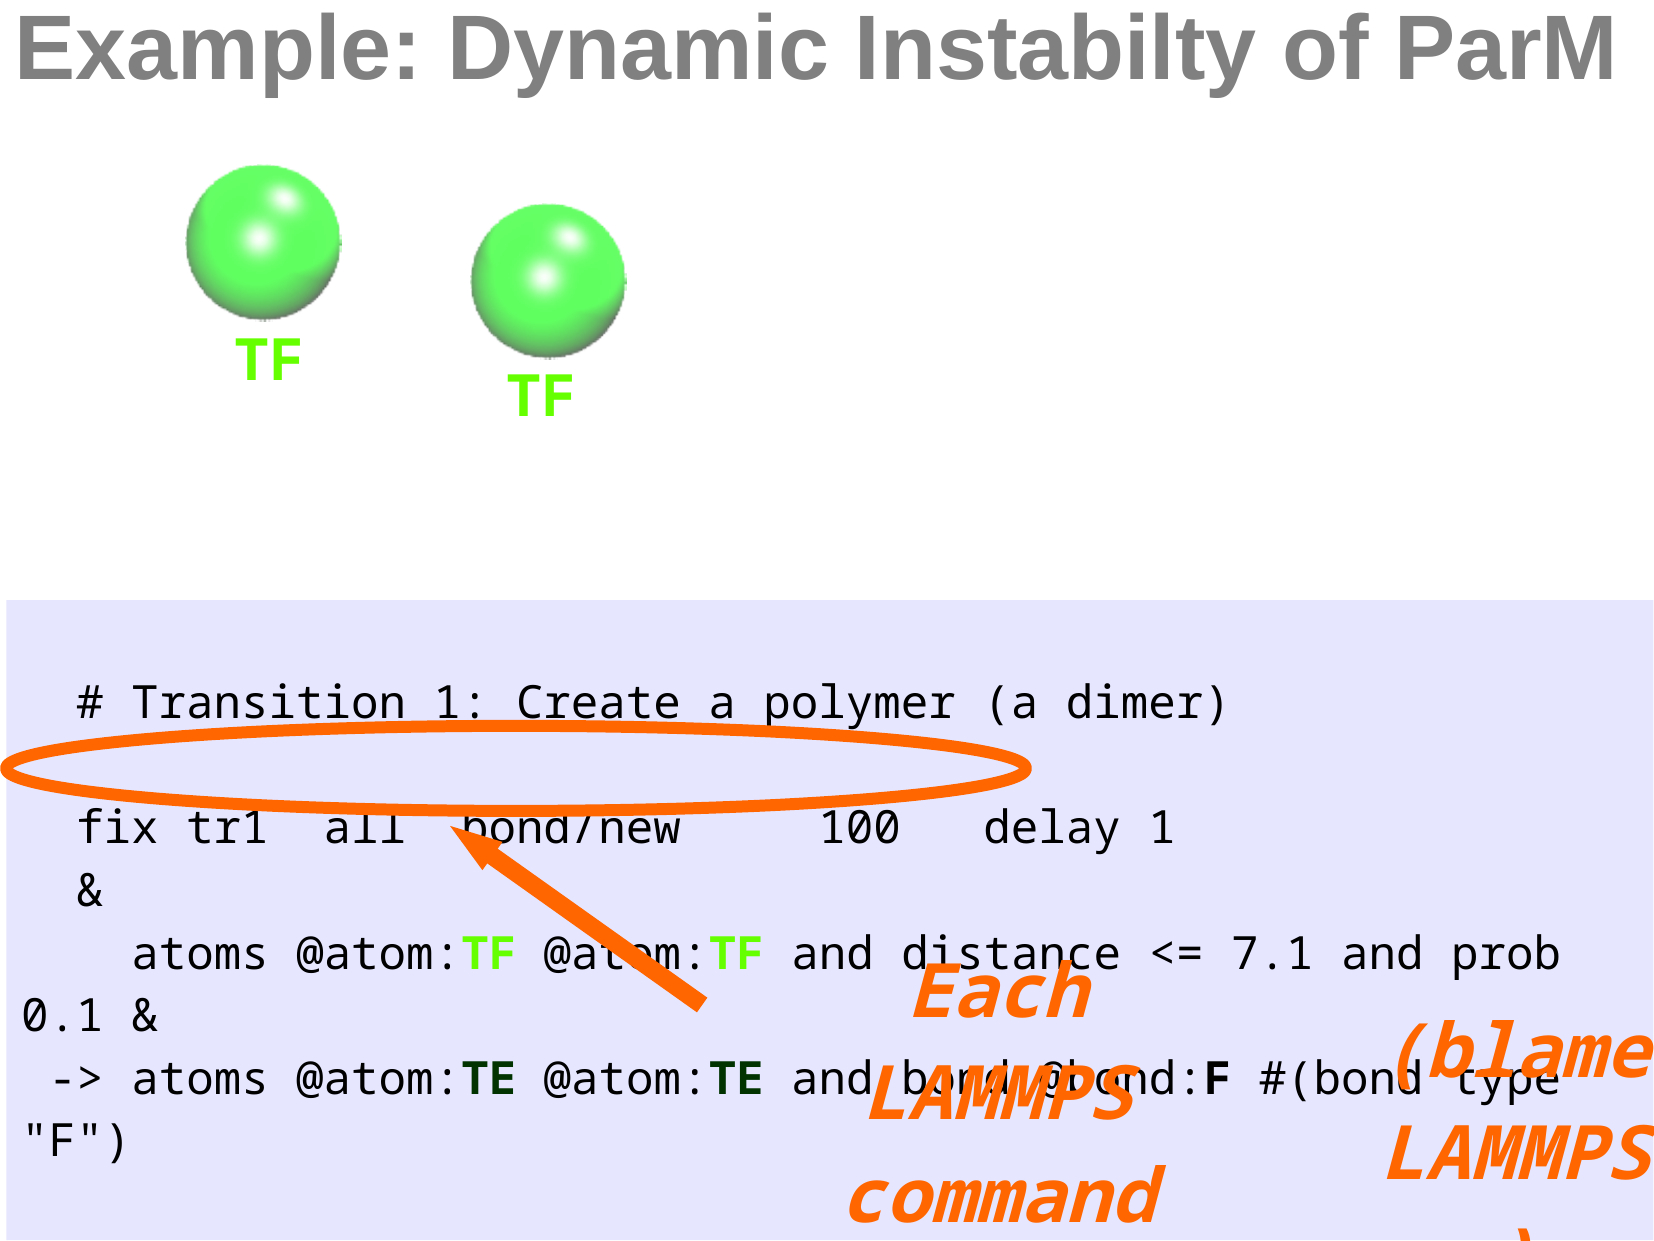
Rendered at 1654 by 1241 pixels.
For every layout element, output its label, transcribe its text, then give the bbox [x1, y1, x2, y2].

text_box TF [165, 311, 376, 385]
picture [470, 203, 627, 361]
text_box # Transition 1: Create a polymer (a dimer) fix tr1 all bond/new 100 delay 1 & atoms @atom:TF @atom:TF and distance <= 7.1 and prob 0.1 & -> atoms @atom:TE @atom:TE and bond @bond:F #(bond type "F") [6, 600, 1654, 1241]
text_box TF [436, 346, 647, 420]
picture [185, 164, 342, 311]
text_box Each LAMMPS command must begin this way [750, 930, 1246, 1241]
text_box (blame LAMMPS) [1350, 990, 1654, 1155]
text_box # Transition 1: Create a polymer (a dimer) fix tr1 all bond/new 100 delay 1 & atoms @atom:TF @atom:TF and distance <= 7.1 and prob 0.1 & -> atoms @atom:TE @atom:TE and bond @bond:F #(bond type "F") [14, 732, 1018, 804]
text_box Example: Dynamic Instabilty of ParM [0, 0, 1635, 140]
